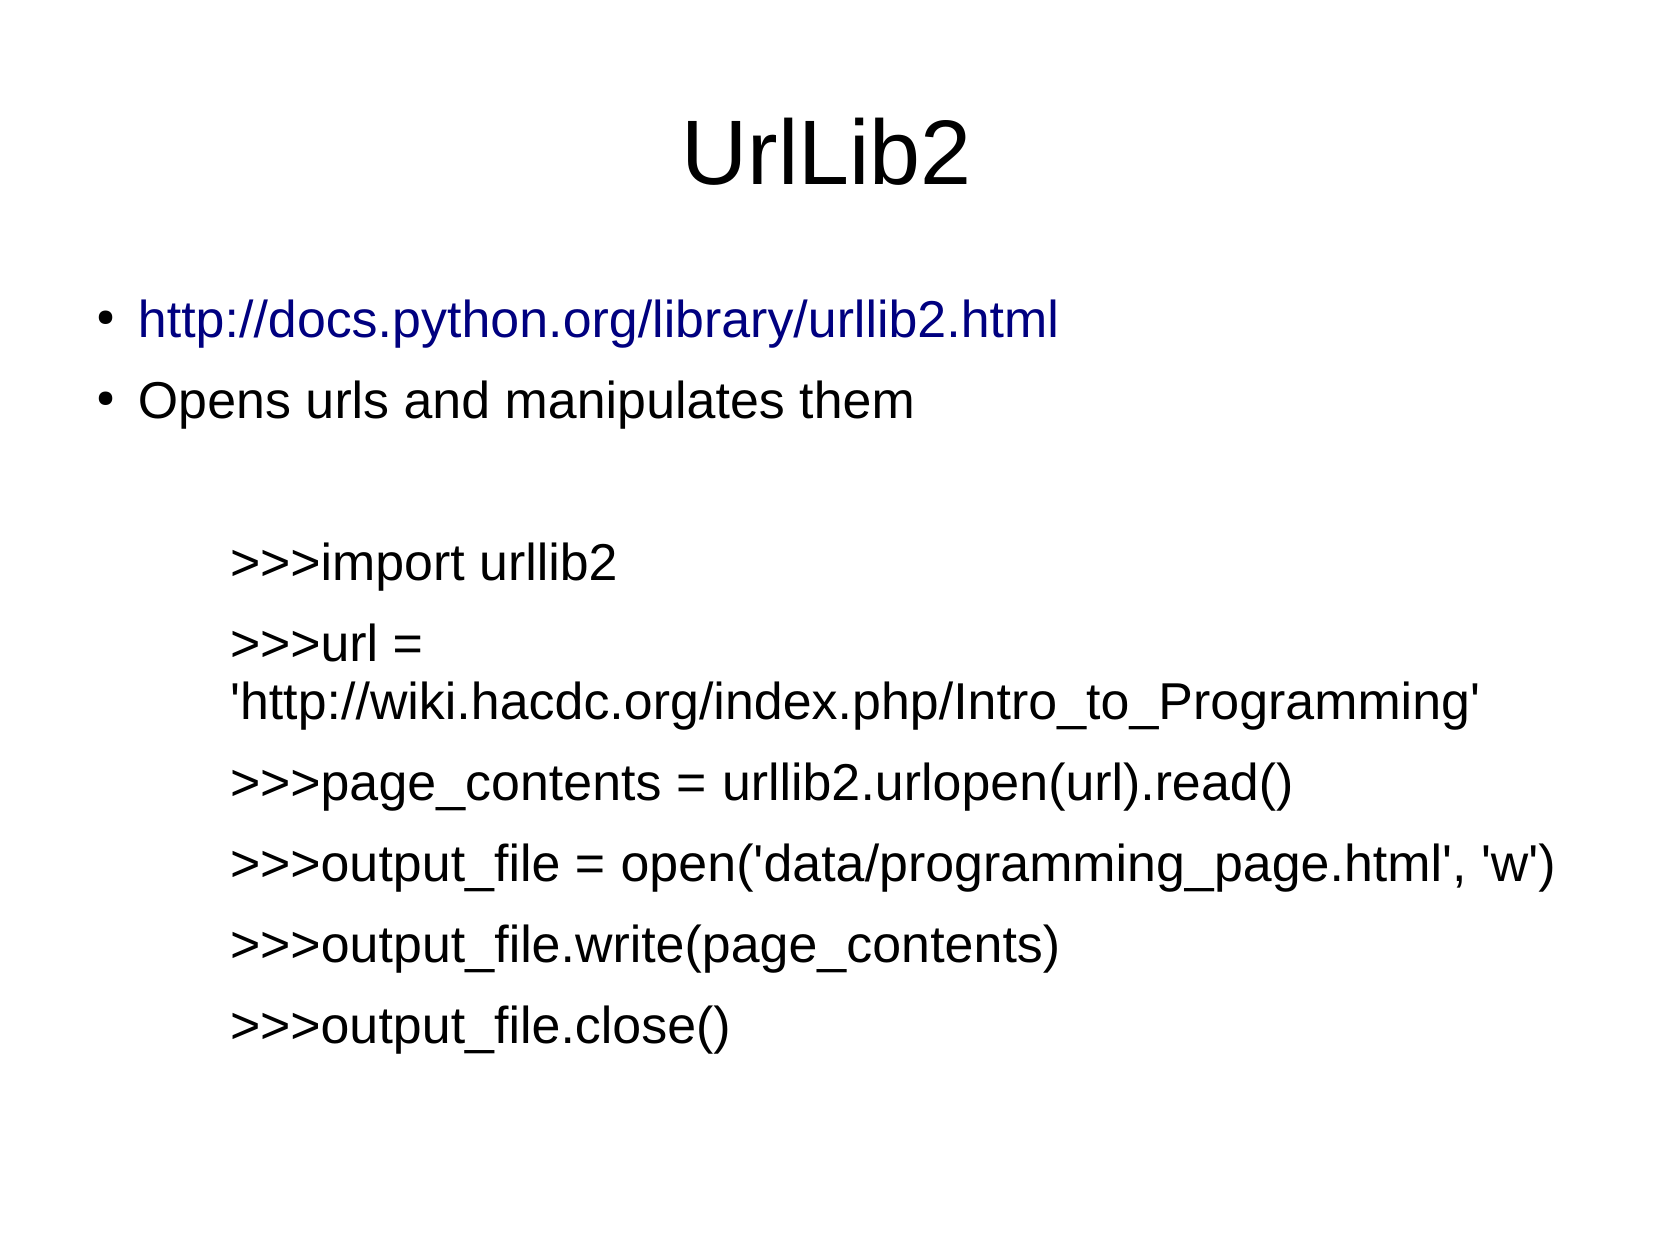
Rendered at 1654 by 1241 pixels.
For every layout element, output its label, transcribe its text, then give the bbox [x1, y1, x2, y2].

list http://docs.python.org/library/urllib2.html Opens urls and manipulates them >>>import urllib2 >>>url = 'http://wiki.hacdc.org/index.php/Intro_to_Programming' >>>page_contents = urllib2.urlopen(url).read() >>>output_file = open('data/programming_page.html', 'w') >>>output_file.write(page_contents) >>>output_file.close() [82, 290, 1571, 1109]
title UrlLib2 [82, 49, 1571, 257]
